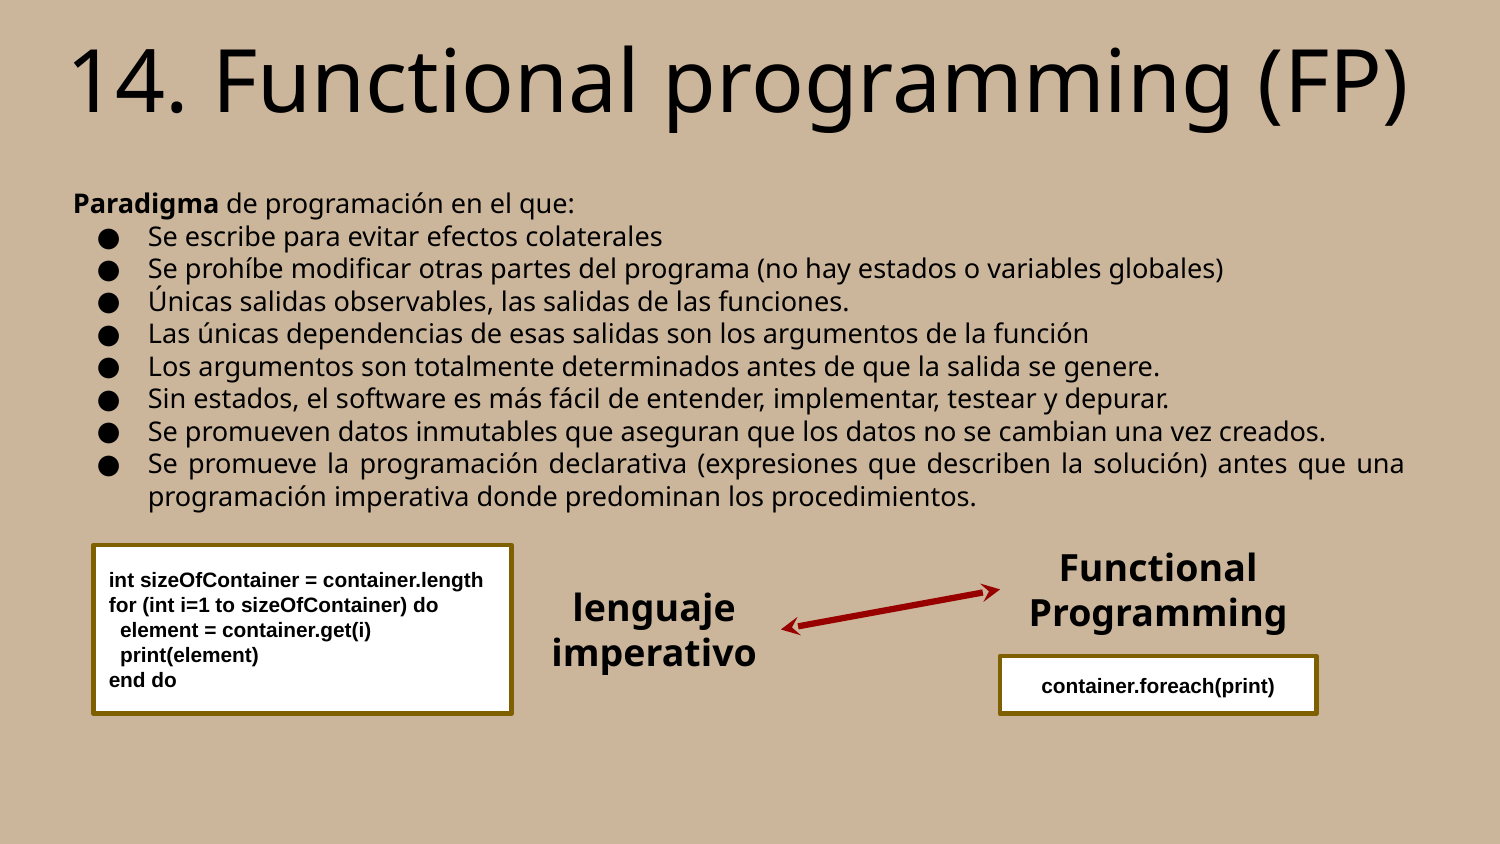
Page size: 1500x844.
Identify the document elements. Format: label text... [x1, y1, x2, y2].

text_box container.foreach(print) [999, 656, 1317, 714]
text_box lenguaje imperativo [527, 593, 781, 666]
title 14. Functional programming (FP) [51, 8, 1449, 146]
text_box int sizeOfContainer = container.length for (int i=1 to sizeOfContainer) do element = container.get(i) print(element) end do [93, 545, 512, 714]
text_box Functional Programming [999, 553, 1317, 626]
text_box Paradigma de programación en el que: Se escribe para evitar efectos colaterales Se prohíbe modificar otras partes del programa (no hay estados o variables globales) Únicas salidas observables, las salidas de las funciones. Las únicas dependencias de esas salidas son los argumentos de la función Los argumentos son totalmente determinados antes de que la salida se genere. Sin estados, el software es más fácil de entender, implementar, testear y depurar. Se promueven datos inmutables que aseguran que los datos no se cambian una vez creados. Se promueve la programación declarativa (expresiones que describen la solución) antes que una programación imperativa donde predominan los procedimientos. [57, 145, 1420, 554]
